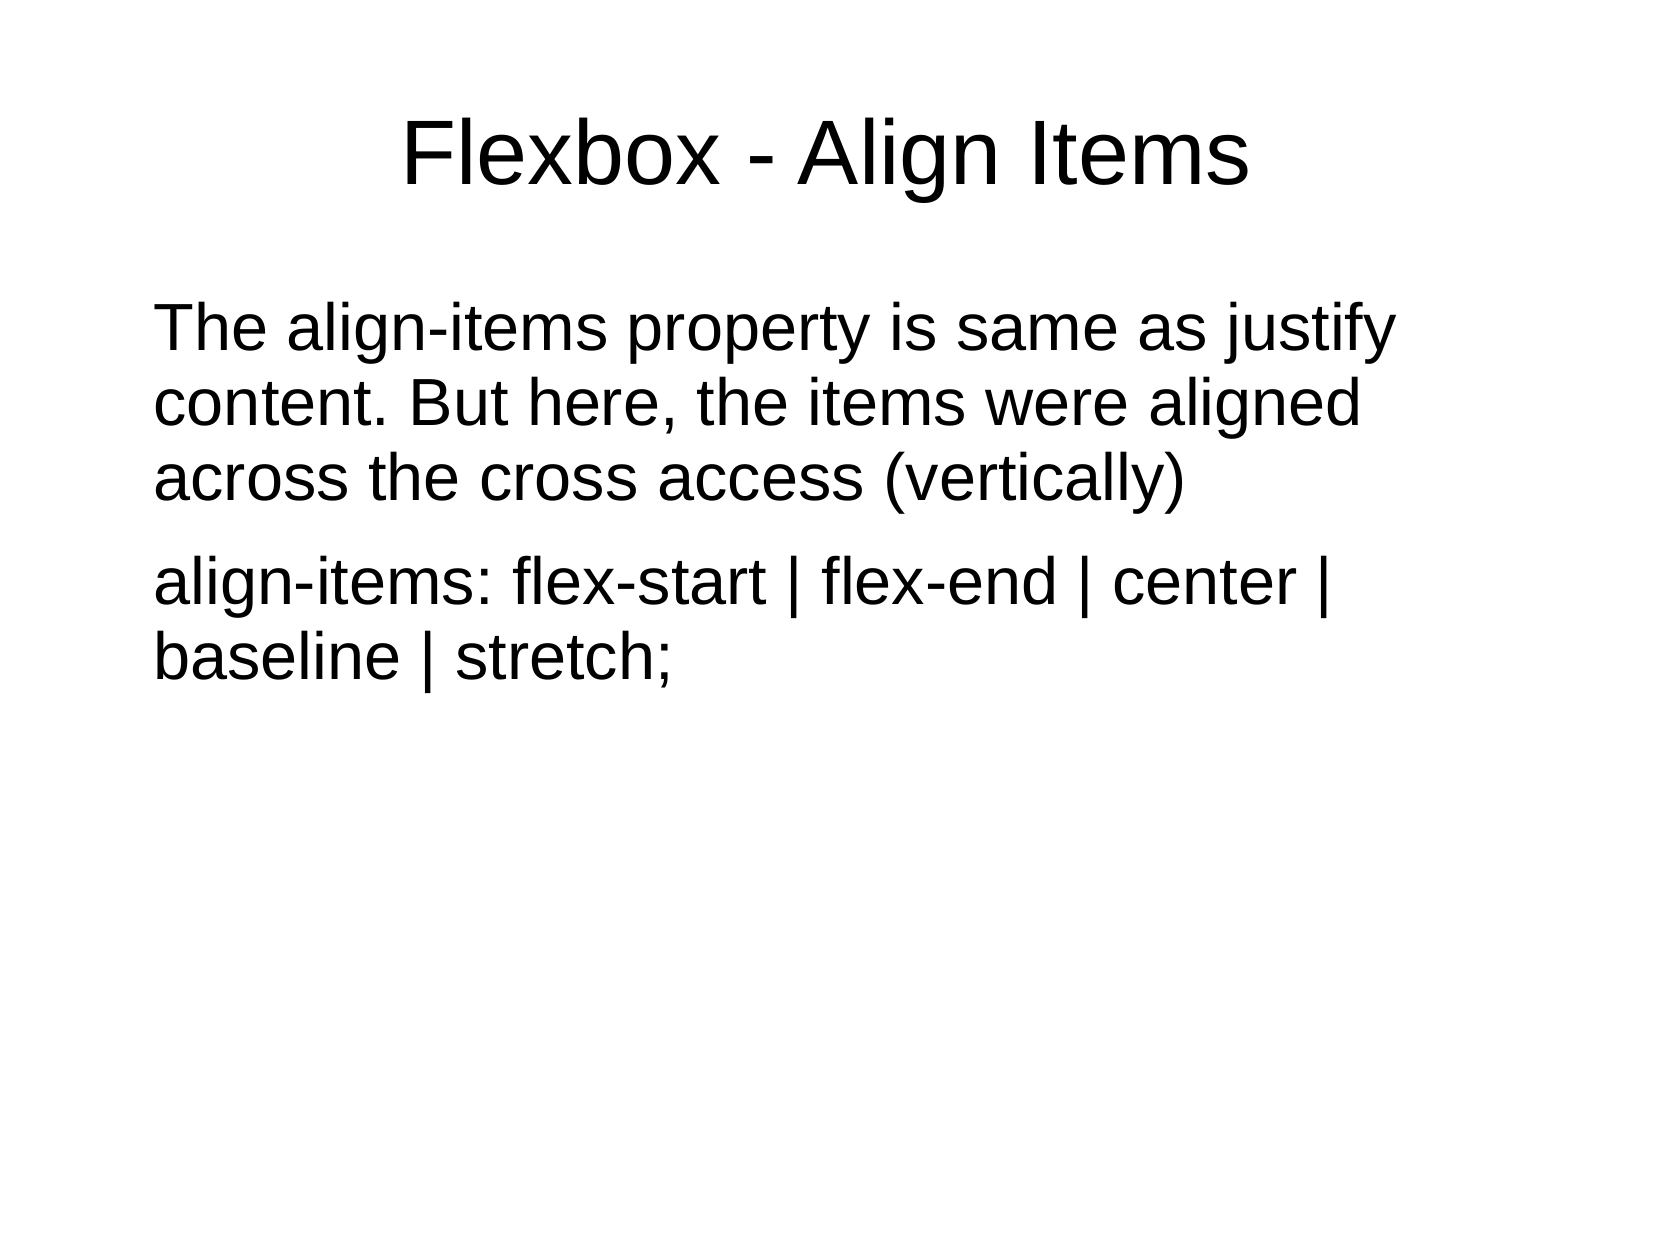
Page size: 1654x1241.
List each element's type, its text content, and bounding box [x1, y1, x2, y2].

title Flexbox - Align Items [82, 49, 1571, 257]
list The align-items property is same as justify content. But here, the items were aligned across the cross access (vertically) align-items: flex-start | flex-end | center | baseline | stretch; [82, 290, 1571, 1010]
